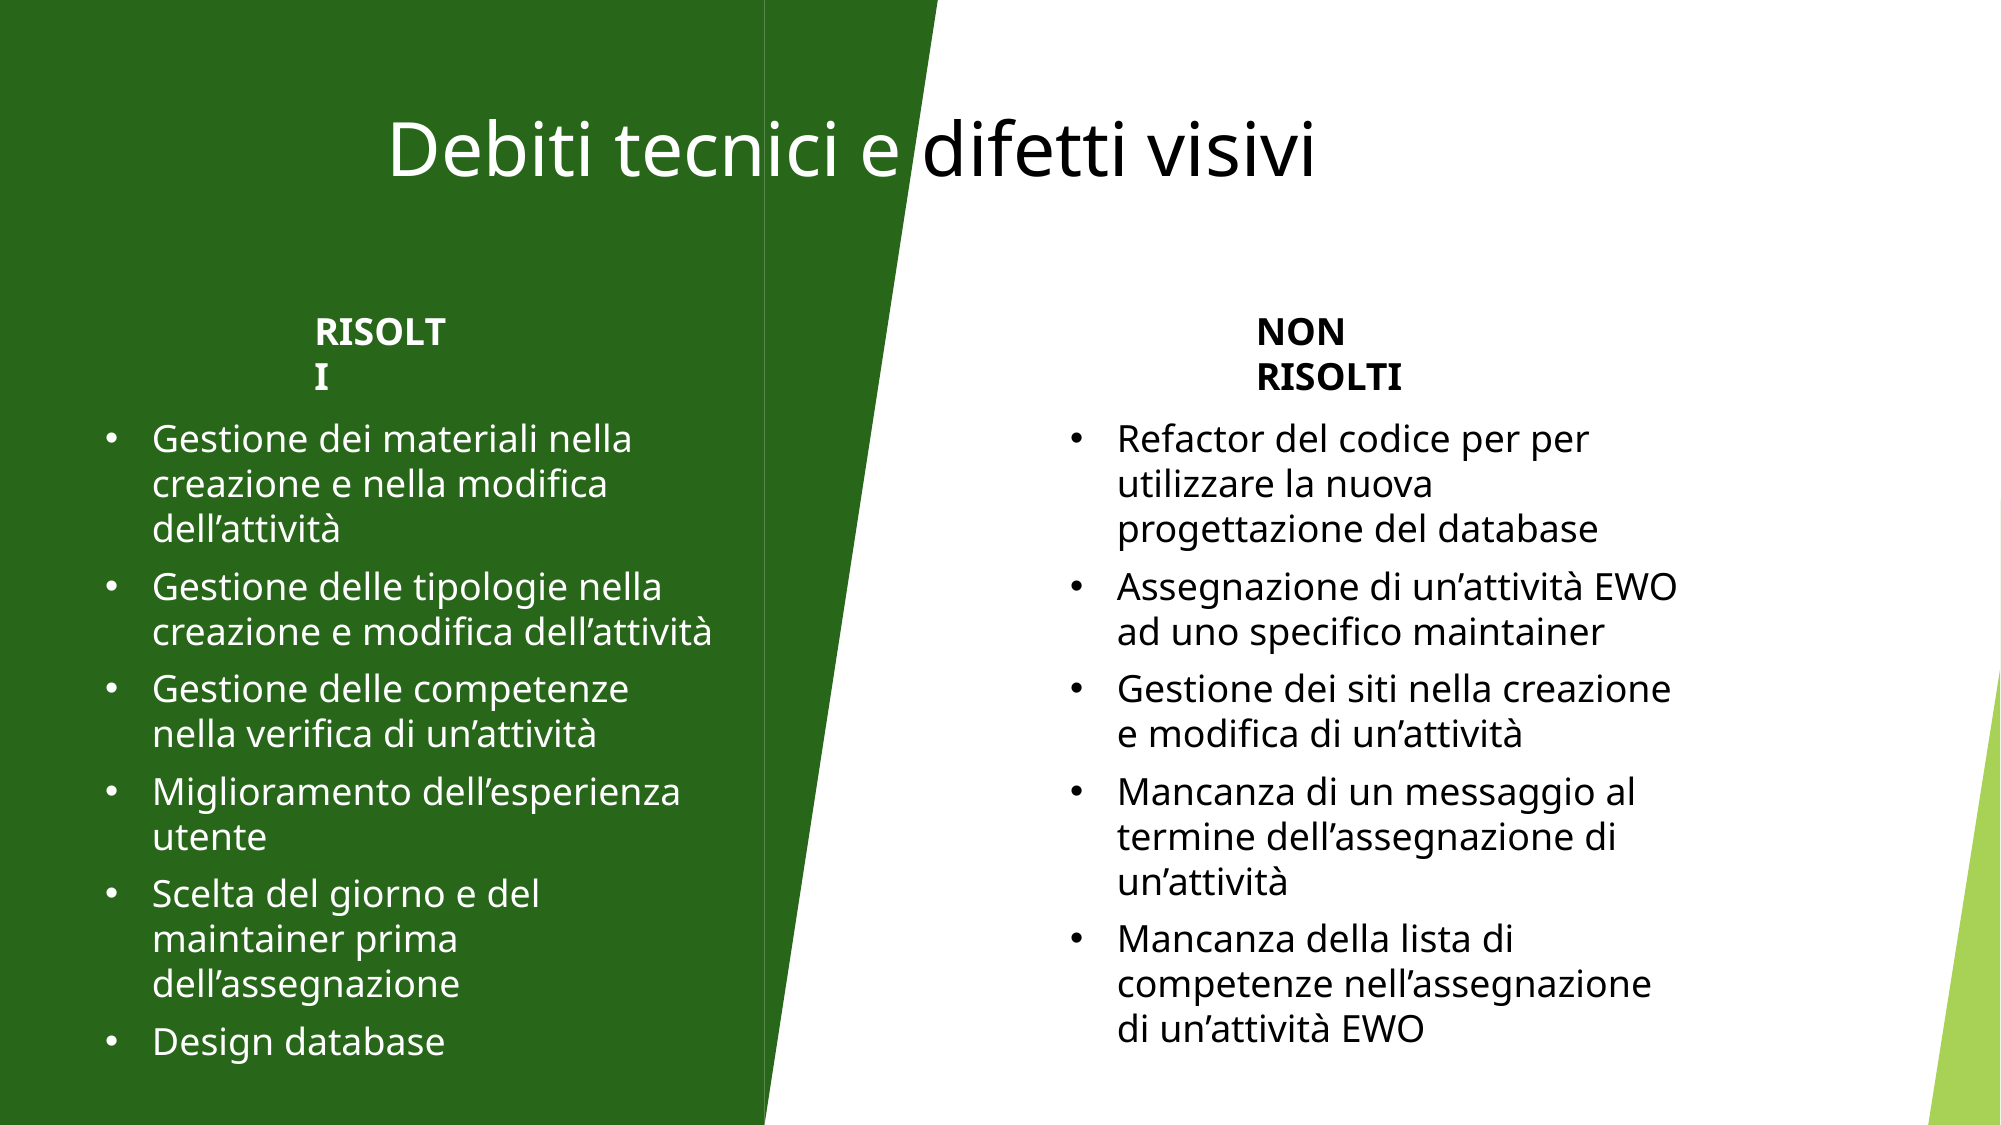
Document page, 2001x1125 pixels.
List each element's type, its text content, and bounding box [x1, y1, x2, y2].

text_box [0, 0, 2000, 1125]
text_box NON RISOLTI [1240, 300, 1494, 406]
text_box Refactor del codice per per utilizzare la nuova progettazione del database Assegnazione di un’attività EWO ad uno specifico maintainer Gestione dei siti nella creazione e modifica di un’attività Mancanza di un messaggio al termine dell’assegnazione di un’attività Mancanza della lista di competenze nell’assegnazione di un’attività EWO [1054, 407, 1704, 1058]
text_box RISOLTI [299, 300, 466, 406]
text_box Debiti tecnici e difetti visivi [371, 33, 1521, 260]
text_box Gestione dei materiali nella creazione e nella modifica dell’attività Gestione delle tipologie nella creazione e modifica dell’attività Gestione delle competenze nella verifica di un’attività Miglioramento dell’esperienza utente Scelta del giorno e del maintainer prima dell’assegnazione Design database [89, 407, 740, 1071]
